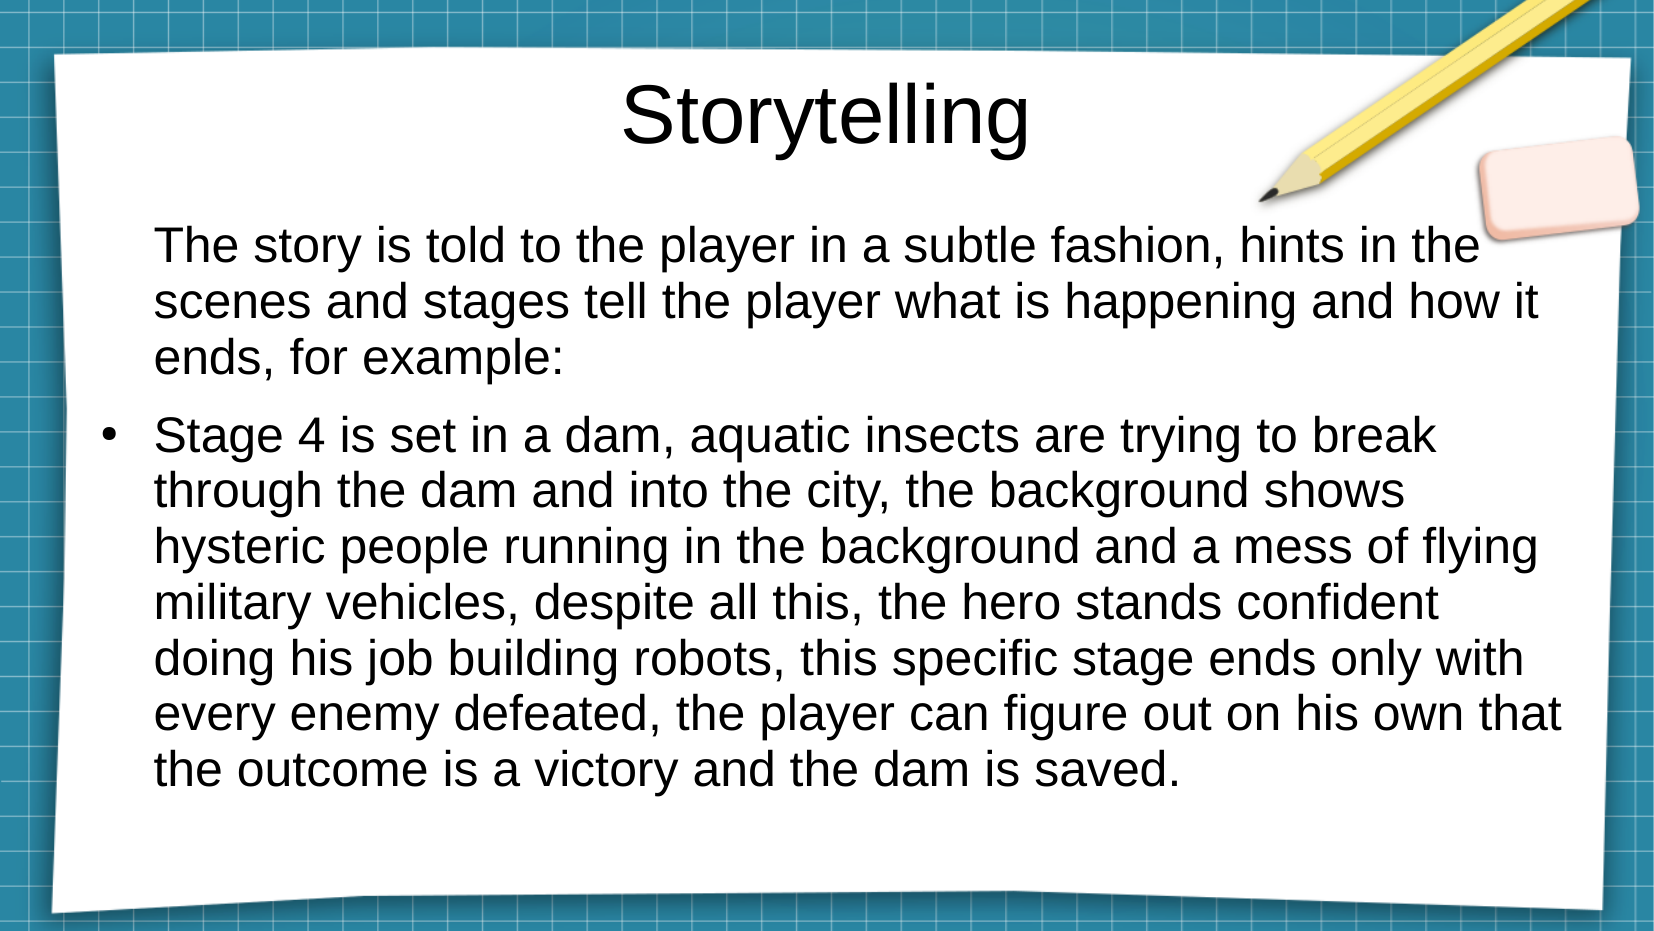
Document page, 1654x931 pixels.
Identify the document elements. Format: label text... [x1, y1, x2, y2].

title Storytelling [82, 37, 1571, 193]
list The story is told to the player in a subtle fashion, hints in the scenes and stages tell the player what is happening and how it ends, for example: Stage 4 is set in a dam, aquatic insects are trying to break through the dam and into the city, the background shows hysteric people running in the background and a mess of flying military vehicles, despite all this, the hero stands confident doing his job building robots, this specific stage ends only with every enemy defeated, the player can figure out on his own that the outcome is a victory and the dam is saved. [82, 217, 1571, 886]
picture [0, 0, 1654, 931]
